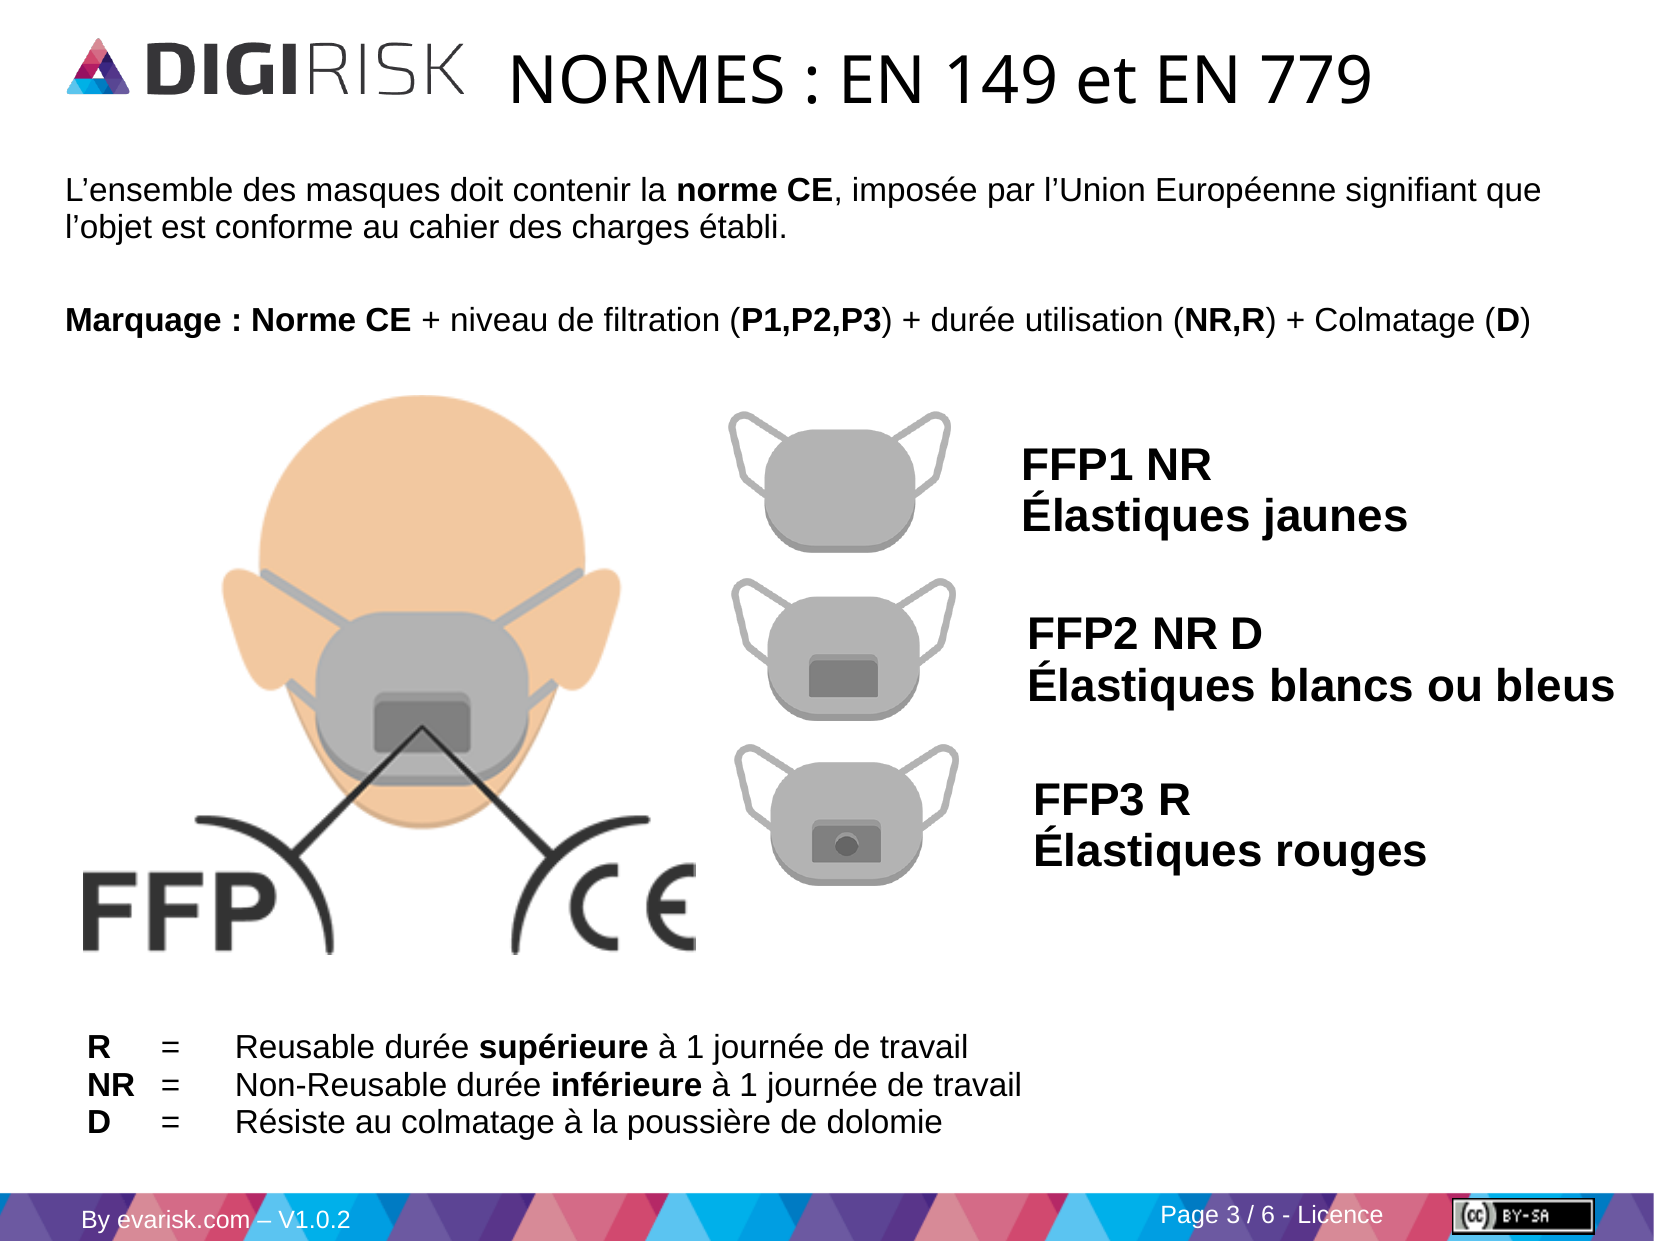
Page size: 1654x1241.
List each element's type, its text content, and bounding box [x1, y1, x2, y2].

list L’ensemble des masques doit contenir la norme CE, imposée par l’Union Européenne signifiant que l’objet est conforme au cahier des charges établi. [64, 171, 1589, 254]
picture [731, 578, 956, 721]
picture [64, 35, 464, 95]
list FFP3 R Élastiques rouges [1033, 773, 1477, 892]
picture [734, 744, 959, 886]
text_box R = Reusable durée supérieure à 1 journée de travail NR = Non-Reusable durée inférieure à 1 journée de travail D = Résiste au colmatage à la poussière de dolomie [72, 1021, 1205, 1185]
list FFP2 NR D Élastiques blancs ou bleus [1027, 608, 1619, 739]
picture [83, 395, 696, 955]
title NORMES : EN 149 et EN 779 [507, 36, 1654, 119]
picture [728, 411, 951, 554]
picture [0, 1175, 1654, 1241]
picture [1194, 1211, 1201, 1226]
list Marquage : Norme CE + niveau de filtration (P1,P2,P3) + durée utilisation (NR,R) + Colmatage (D) [64, 301, 1583, 396]
list FFP1 NR Élastiques jaunes [1021, 431, 1424, 550]
